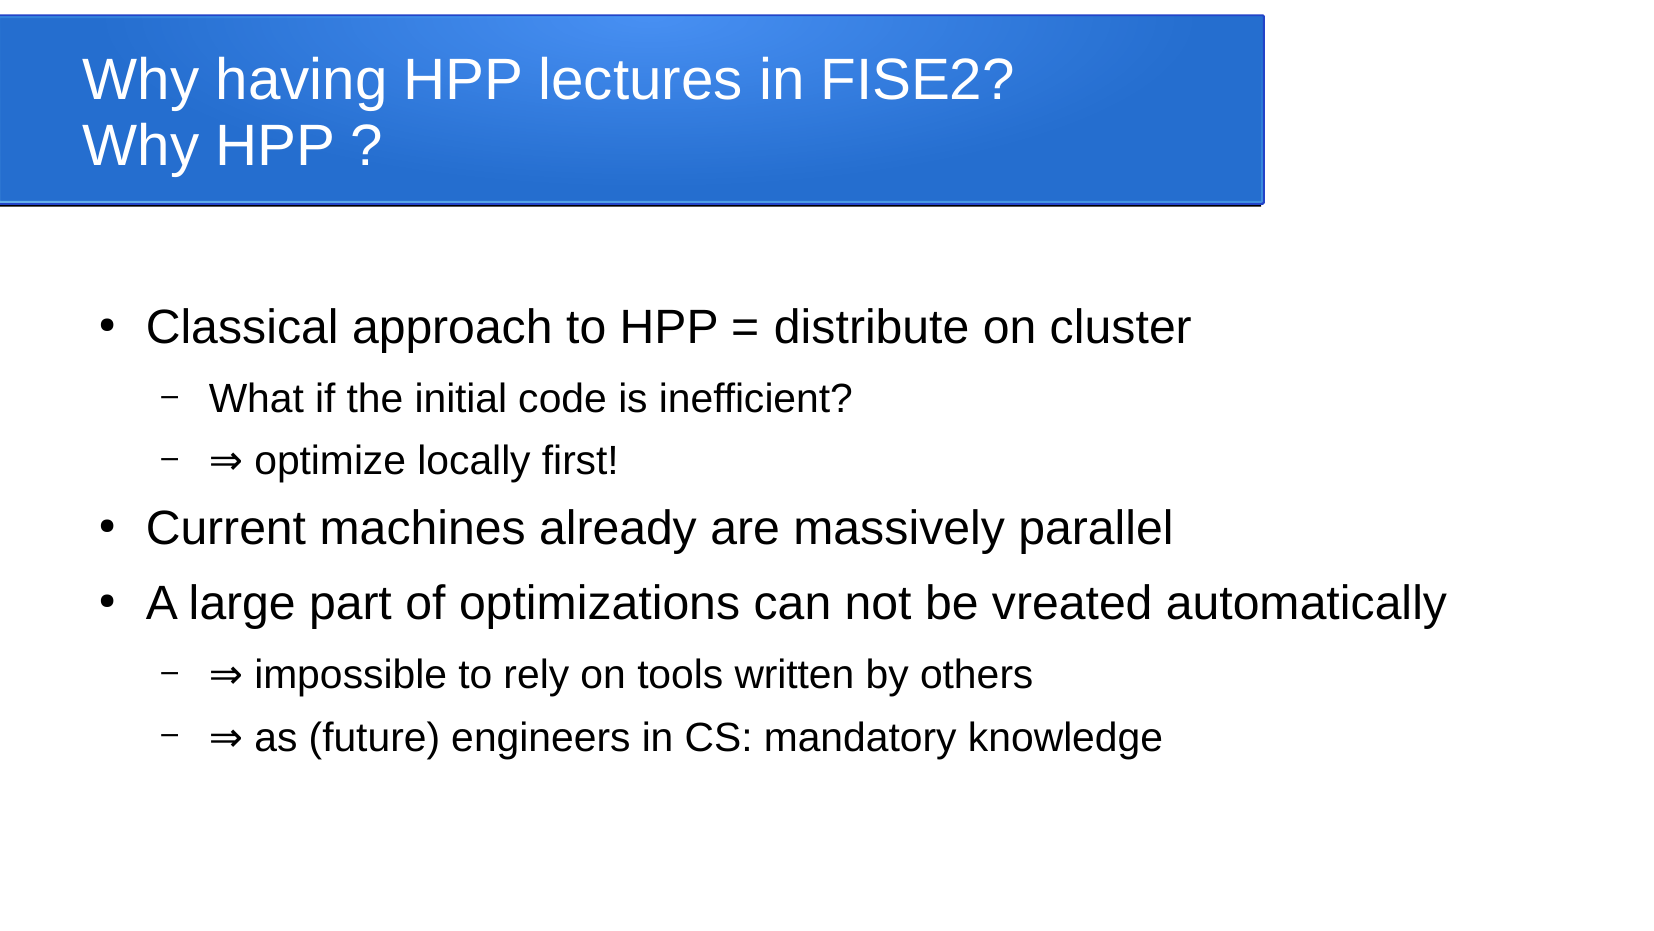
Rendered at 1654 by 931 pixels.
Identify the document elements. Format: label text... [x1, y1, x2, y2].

title Why having HPP lectures in FISE2? Why HPP ? [82, 35, 1261, 189]
list Classical approach to HPP = distribute on cluster What if the initial code is inefficient? ⇒ optimize locally first! Current machines already are massively parallel A large part of optimizations can not be vreated automatically ⇒ impossible to rely on tools written by others ⇒ as (future) engineers in CS: mandatory knowledge [82, 224, 1571, 764]
